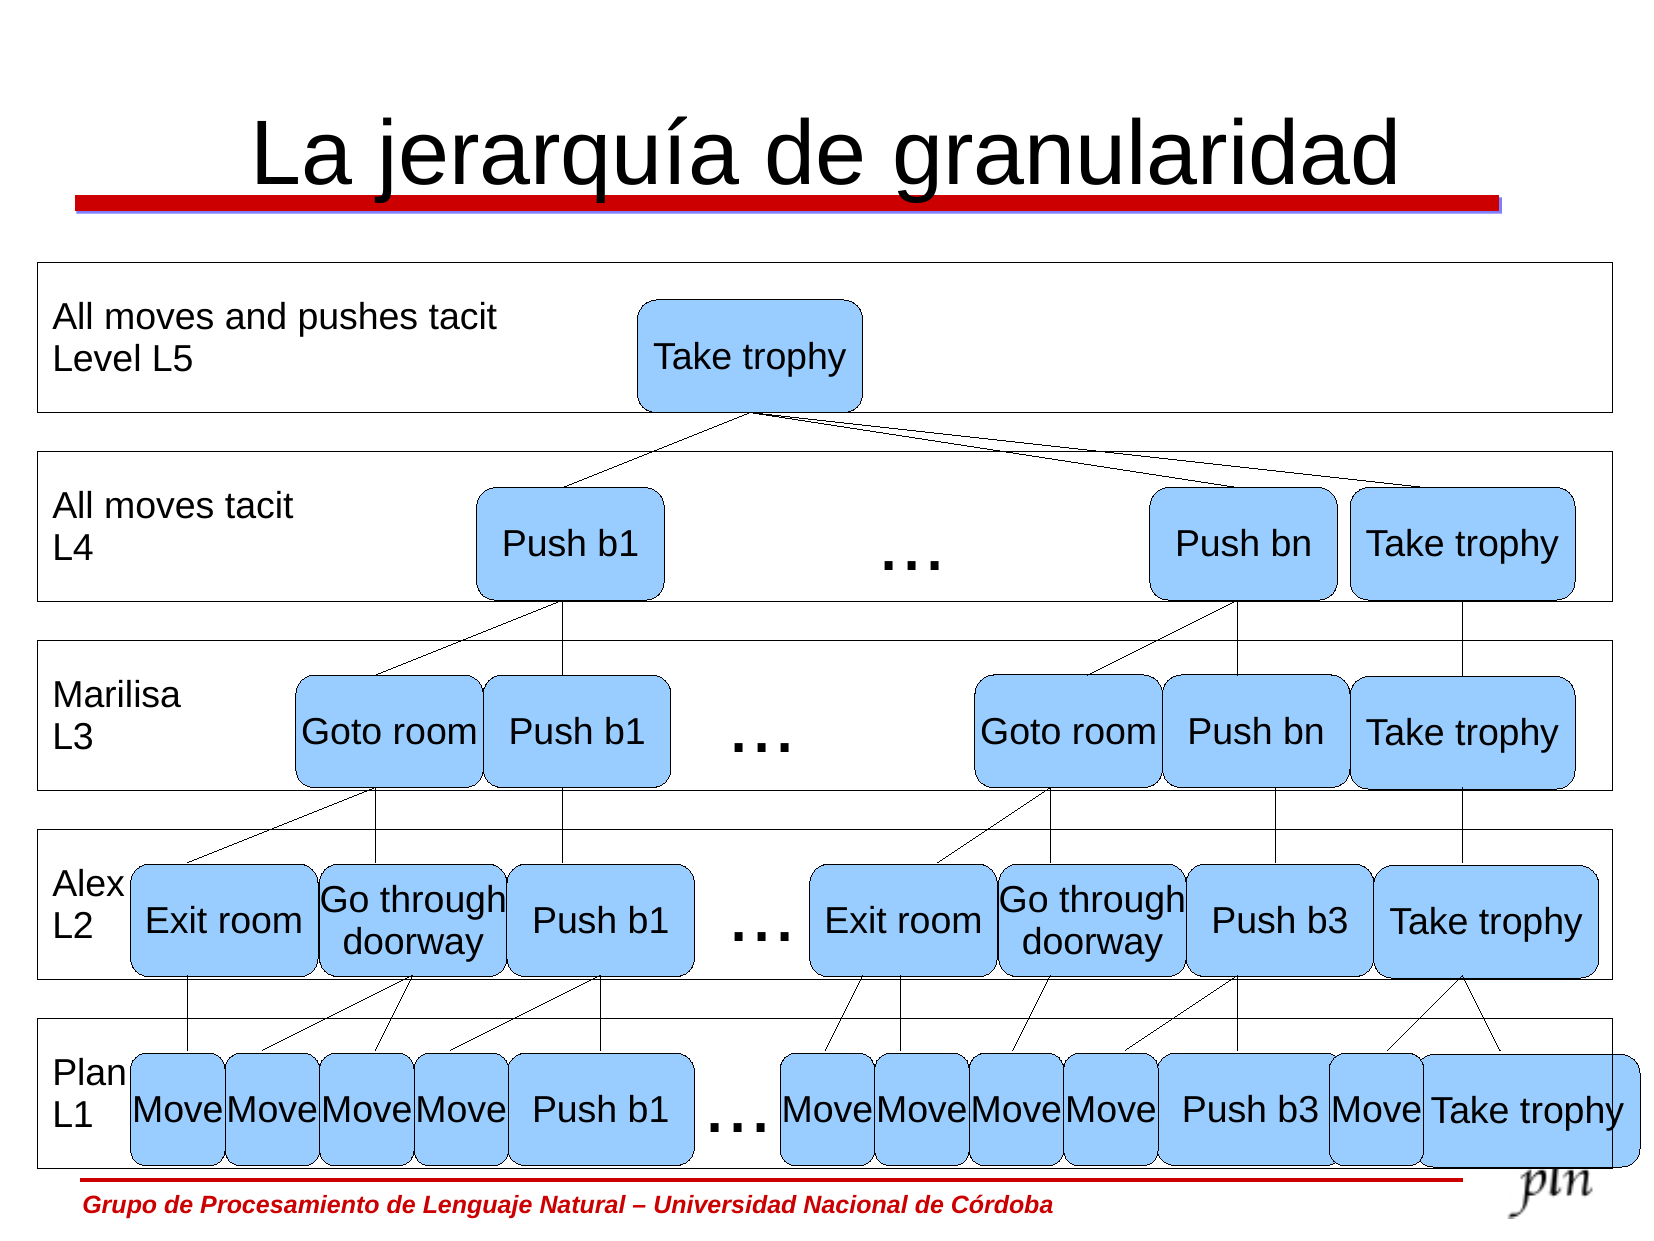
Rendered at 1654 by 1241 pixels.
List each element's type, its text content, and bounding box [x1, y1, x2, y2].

text_box Take trophy [1613, 1054, 1641, 1168]
text_box Plan L1 [37, 1018, 1613, 1169]
picture [1477, 1162, 1635, 1219]
text_box Move [319, 1053, 414, 1166]
text_box All moves and pushes tacit Level L5 [37, 262, 1613, 413]
title La jerarquía de granularidad [82, 49, 1571, 257]
text_box Move [1329, 1053, 1424, 1166]
text_box All moves tacit L4 [37, 451, 1613, 602]
text_box Move [874, 1053, 969, 1166]
text_box Move [225, 1053, 320, 1166]
text_box Move [780, 1053, 875, 1166]
text_box Move [1063, 1053, 1159, 1166]
text_box Alex L2 [37, 829, 1613, 980]
text_box Move [969, 1053, 1064, 1166]
text_box Marilisa L3 [37, 640, 1613, 791]
text_box Move [414, 1053, 509, 1166]
